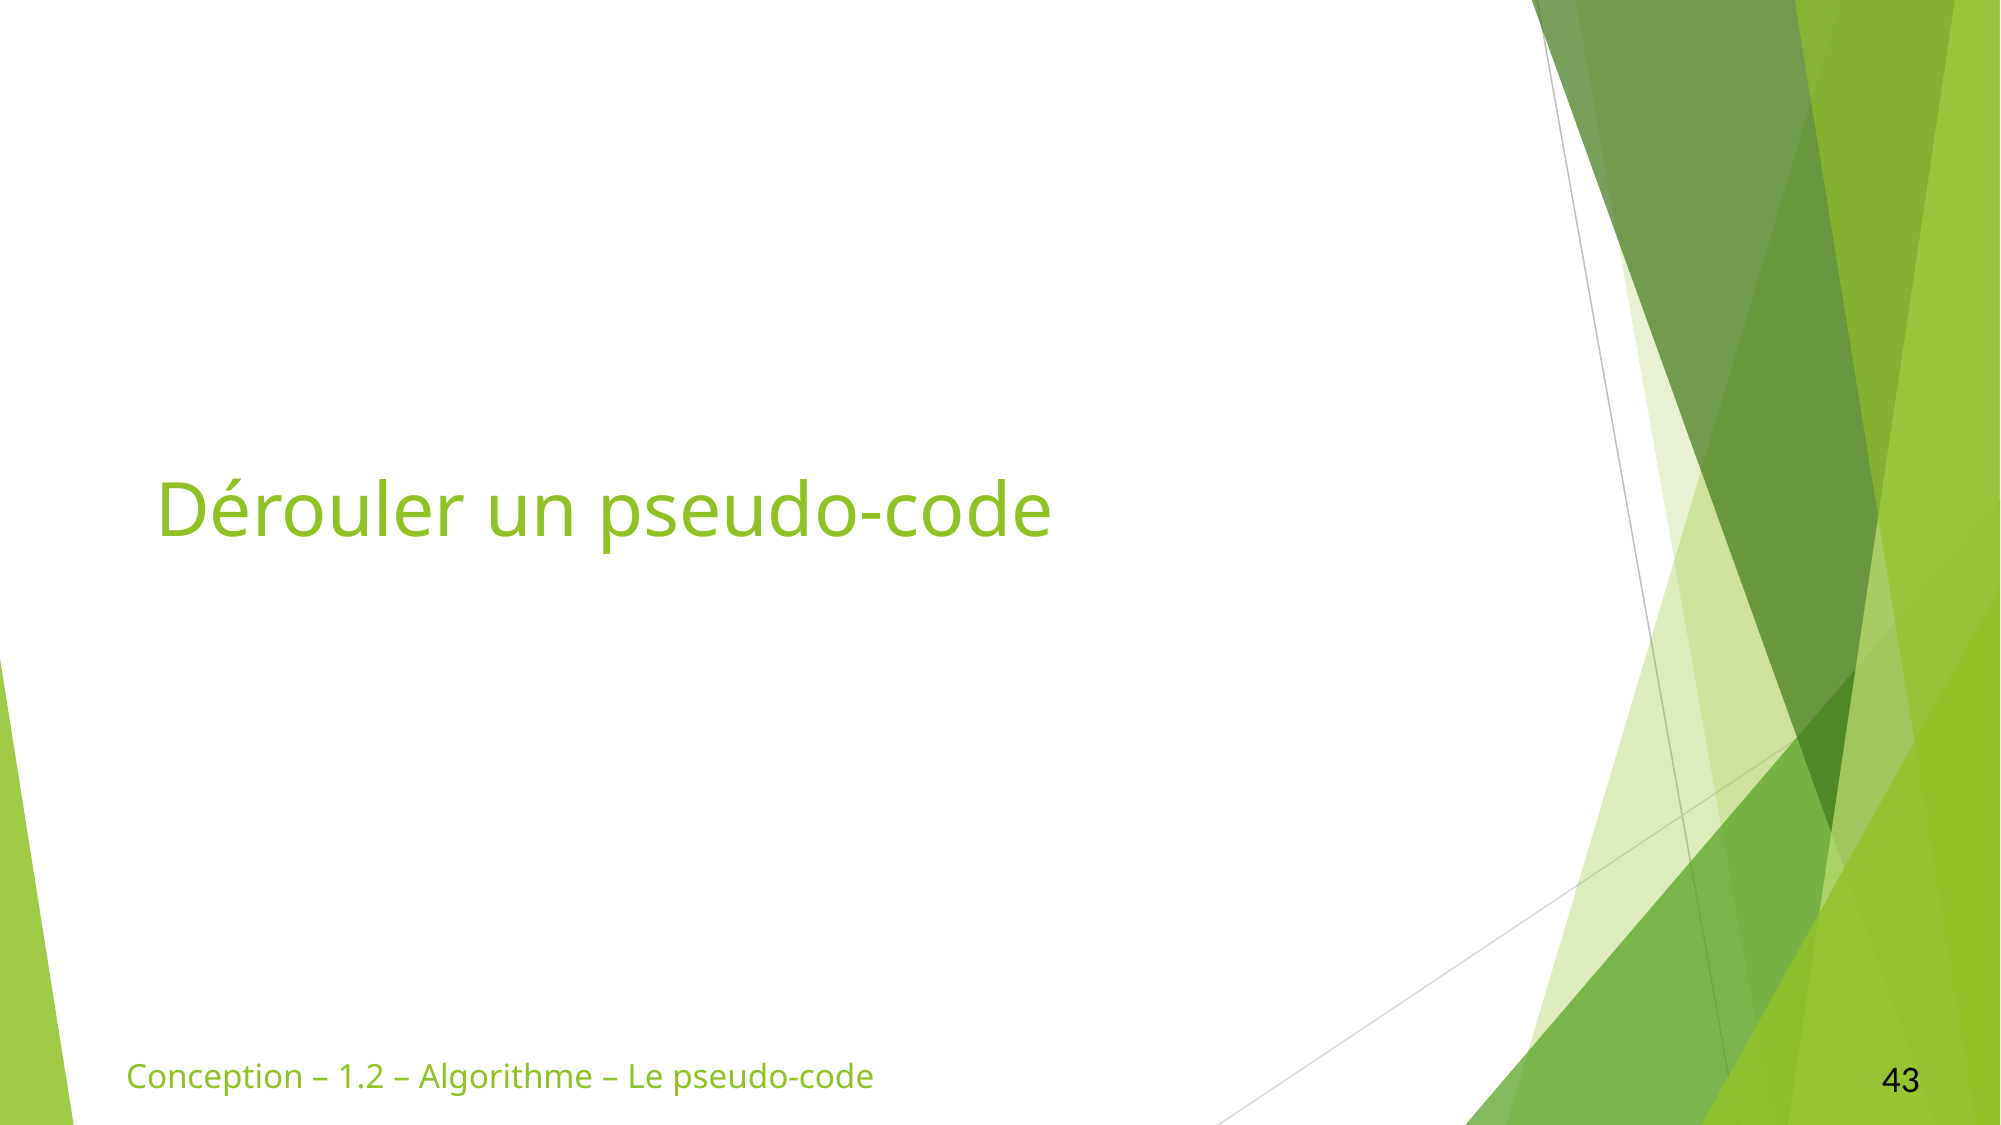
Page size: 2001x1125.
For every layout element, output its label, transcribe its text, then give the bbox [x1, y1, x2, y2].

text_box [1866, 1047, 1979, 1108]
title Dérouler un pseudo-code [140, 454, 1551, 671]
text_box Conception – 1.2 – Algorithme – Le pseudo-code [111, 1047, 1094, 1109]
